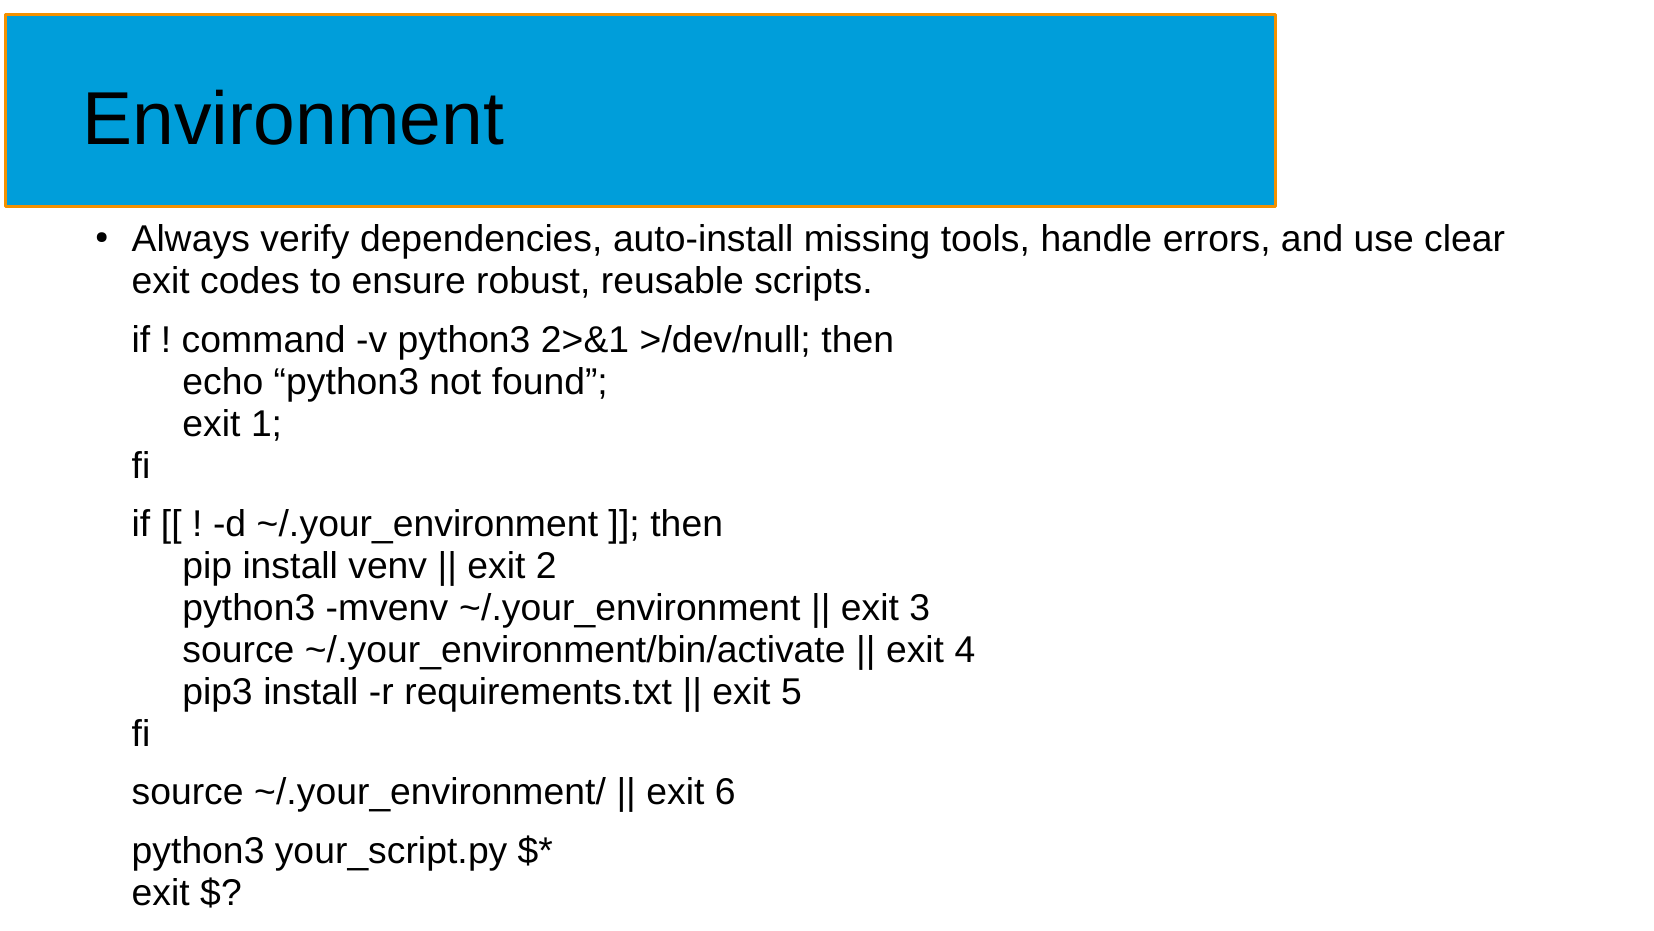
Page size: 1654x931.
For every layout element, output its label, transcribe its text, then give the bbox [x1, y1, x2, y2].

title Environment [82, 44, 1235, 192]
list Always verify dependencies, auto-install missing tools, handle errors, and use clear exit codes to ensure robust, reusable scripts. if ! command -v python3 2>&1 >/dev/null; then echo “python3 not found”; exit 1; fi if [[ ! -d ~/.your_environment ]]; then pip install venv || exit 2 python3 -mvenv ~/.your_environment || exit 3 source ~/.your_environment/bin/activate || exit 4 pip3 install -r requirements.txt || exit 5 fi source ~/.your_environment/ || exit 6 python3 your_script.py $* exit $? [82, 217, 1571, 916]
